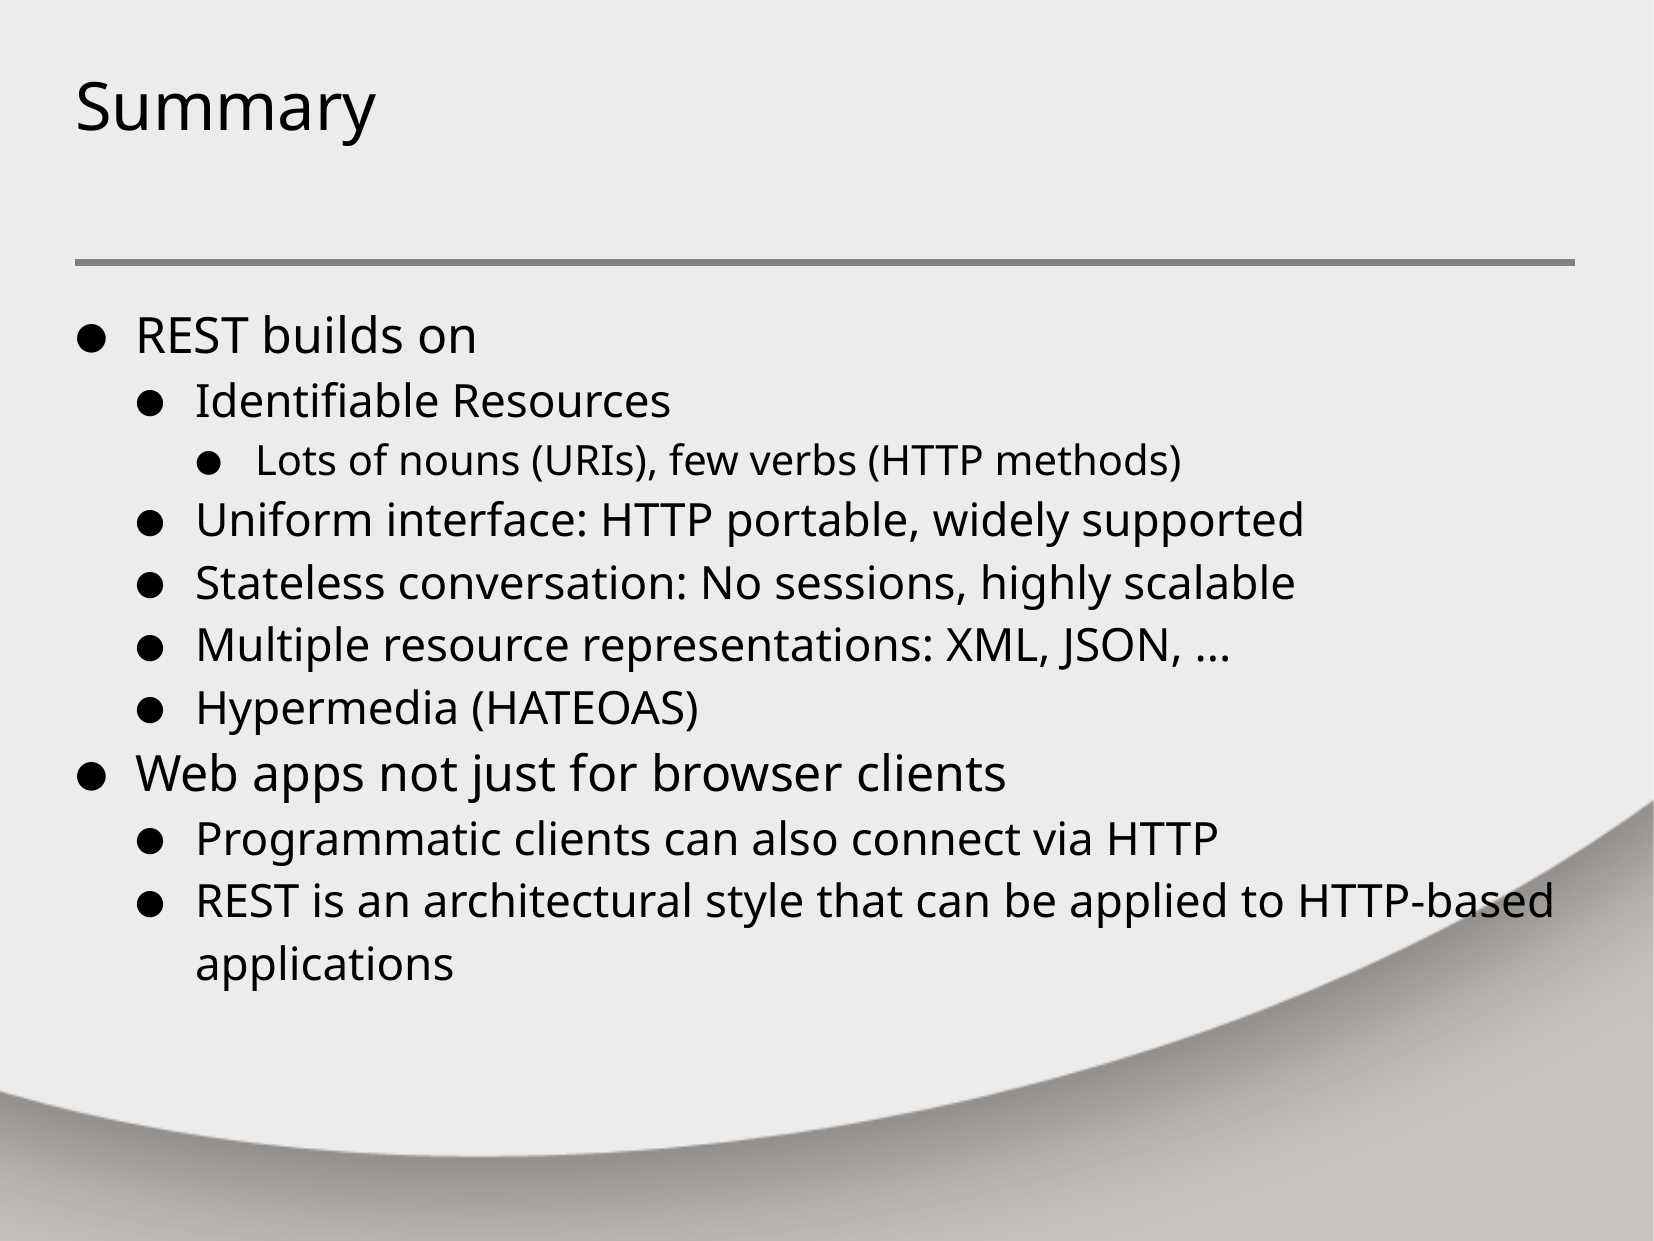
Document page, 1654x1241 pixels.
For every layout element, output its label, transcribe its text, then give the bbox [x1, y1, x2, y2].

title Summary [75, 75, 1576, 226]
picture [0, 0, 1654, 1241]
list REST builds on Identifiable Resources Lots of nouns (URIs), few verbs (HTTP methods) Uniform interface: HTTP portable, widely supported Stateless conversation: No sessions, highly scalable Multiple resource representations: XML, JSON, ... Hypermedia (HATEOAS) Web apps not just for browser clients Programmatic clients can also connect via HTTP REST is an architectural style that can be applied to HTTP-based applications [75, 300, 1576, 1163]
